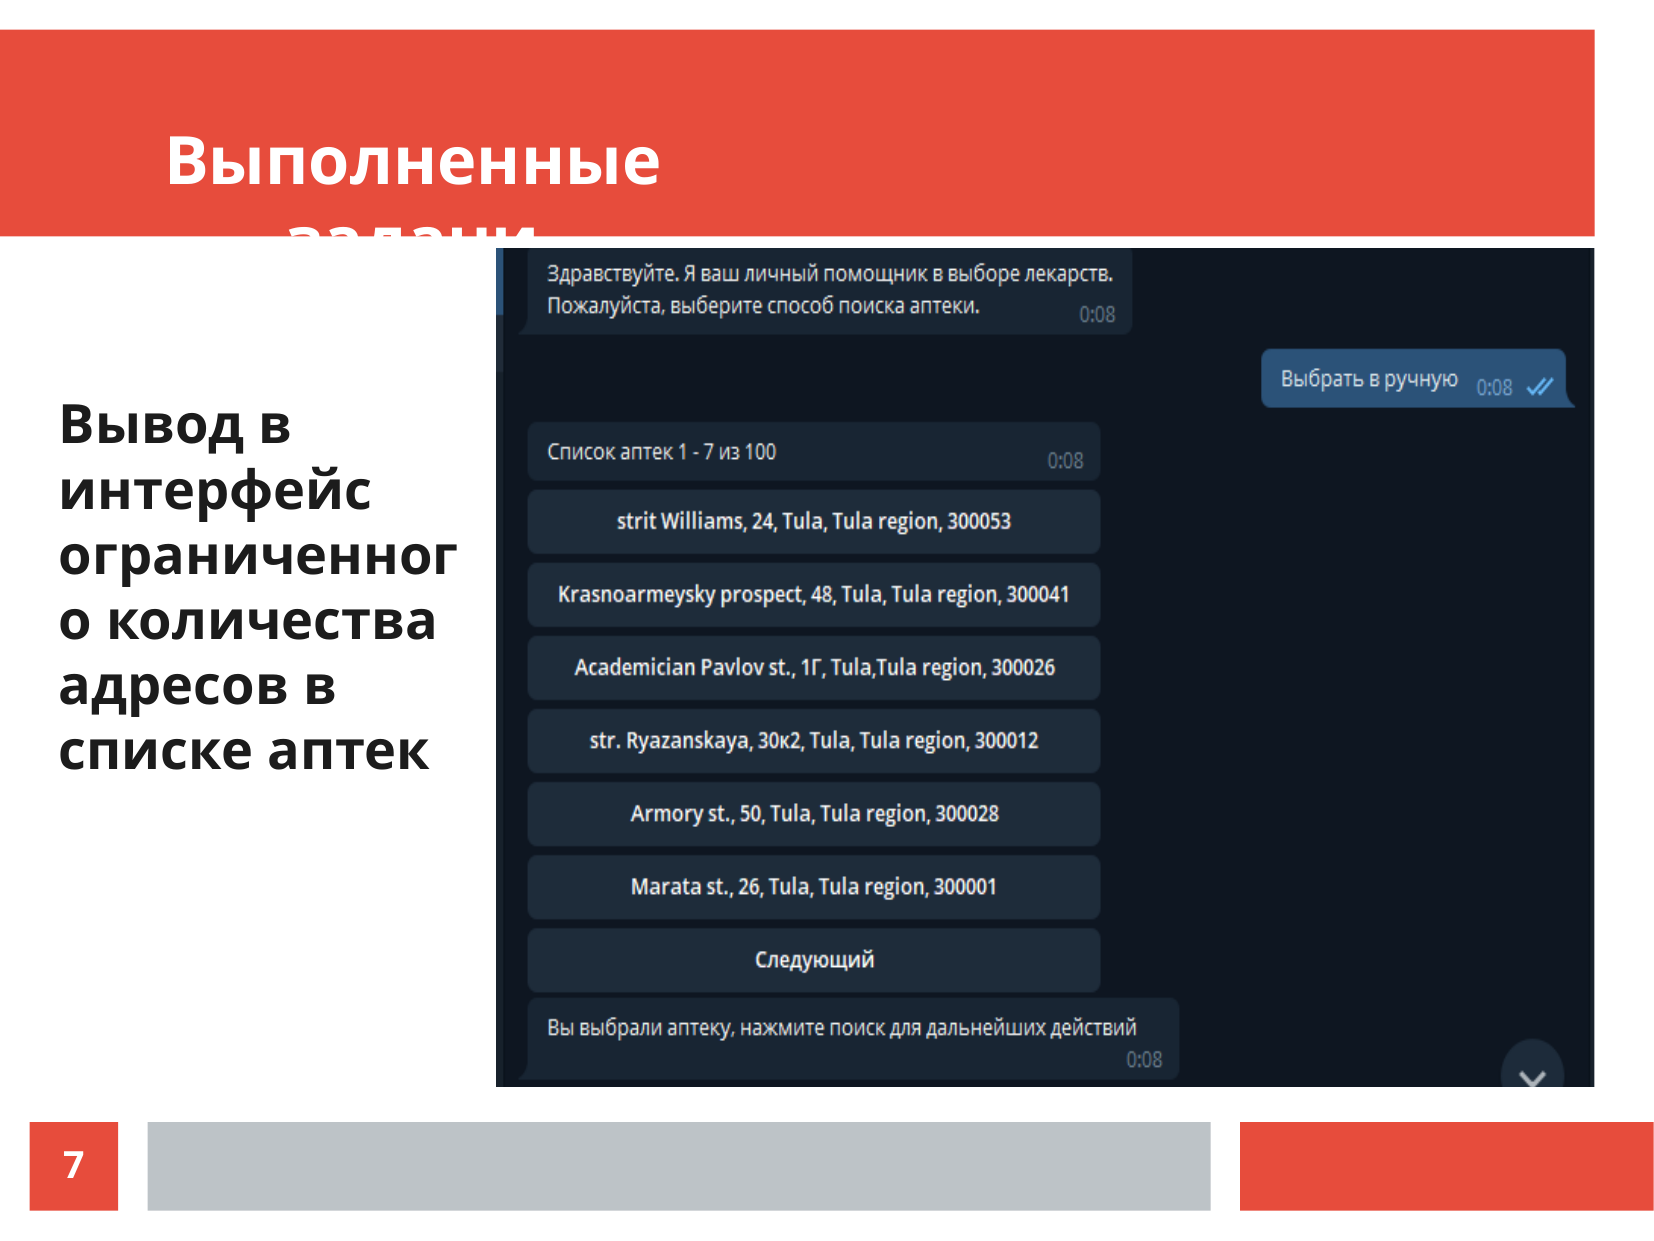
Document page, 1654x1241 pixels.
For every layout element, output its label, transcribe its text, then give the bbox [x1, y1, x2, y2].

picture [496, 248, 1595, 1087]
title Выполненные задачи [59, 118, 768, 201]
list Вывод в интерфейс ограниченного количества адресов в списке аптек [59, 389, 473, 1028]
text_box [29, 1122, 119, 1211]
